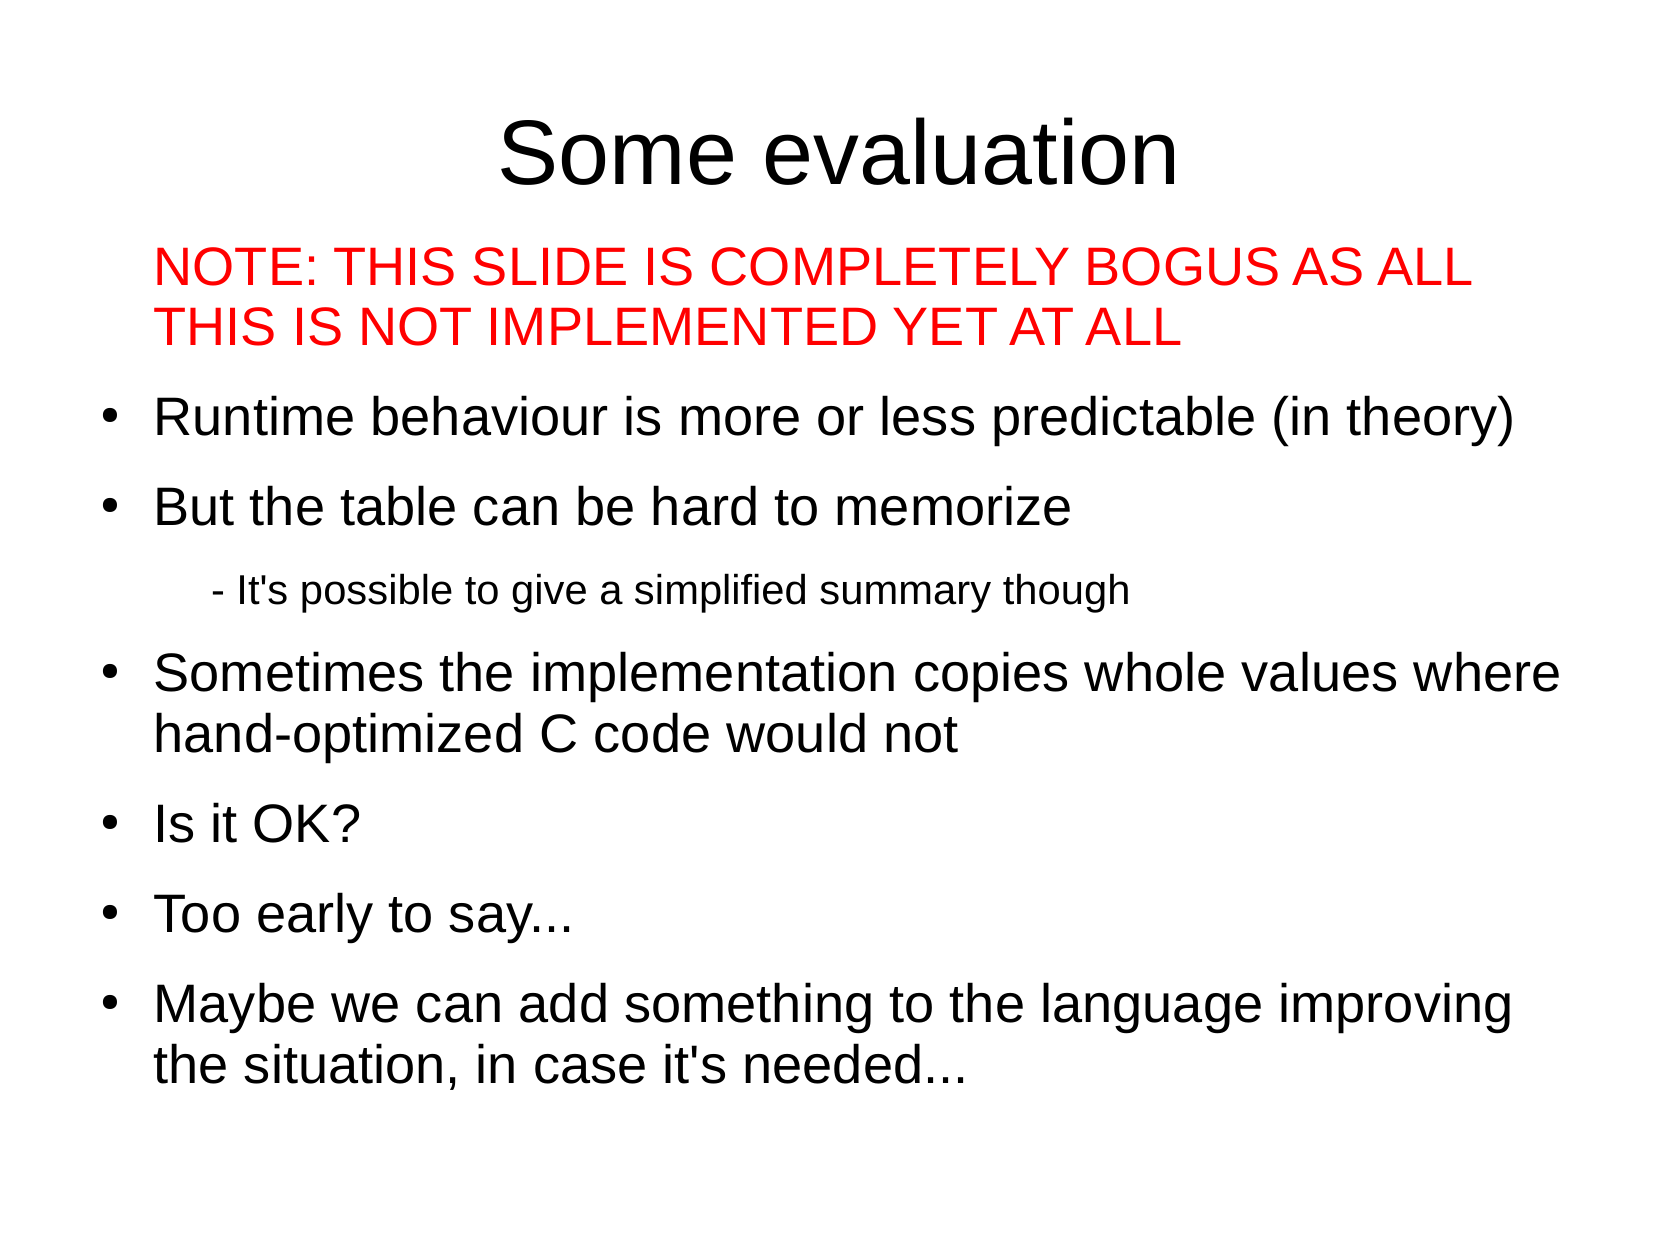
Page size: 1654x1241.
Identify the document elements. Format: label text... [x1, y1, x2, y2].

list NOTE: THIS SLIDE IS COMPLETELY BOGUS AS ALL THIS IS NOT IMPLEMENTED YET AT ALL Runtime behaviour is more or less predictable (in theory) But the table can be hard to memorize - It's possible to give a simplified summary though Sometimes the implementation copies whole values where hand-optimized C code would not Is it OK? Too early to say... Maybe we can add something to the language improving the situation, in case it's needed... [82, 236, 1571, 1163]
title Some evaluation [82, 49, 1571, 236]
